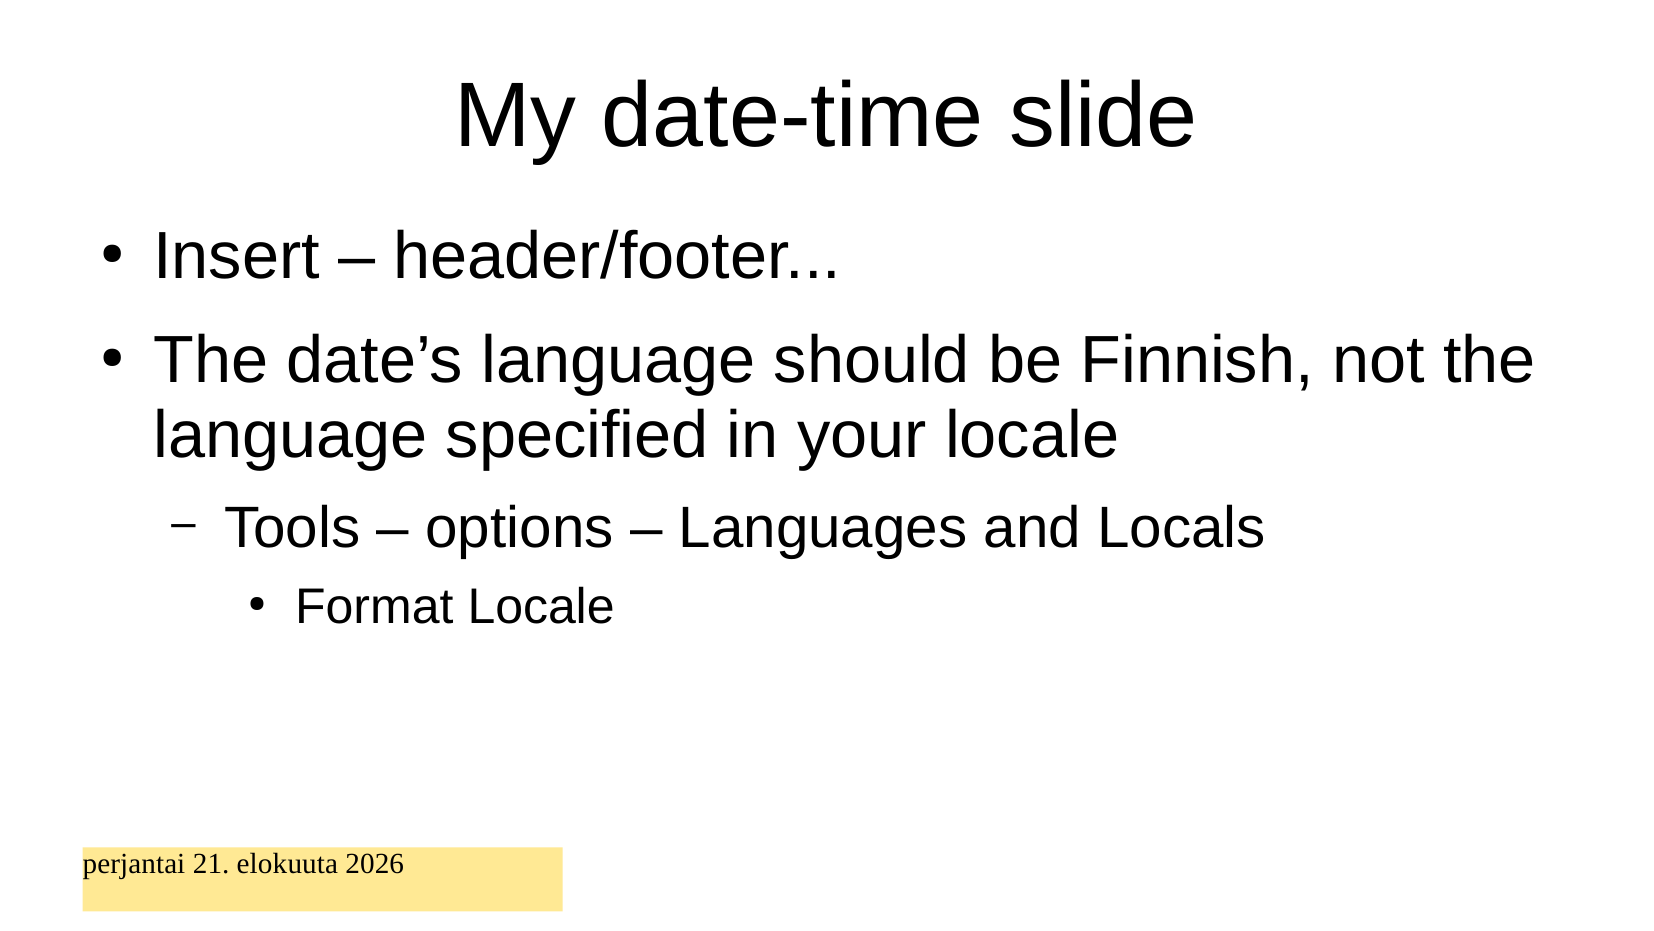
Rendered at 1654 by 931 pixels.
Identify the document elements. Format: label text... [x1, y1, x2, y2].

title My date-time slide [82, 37, 1571, 193]
list Insert – header/footer... The date’s language should be Finnish, not the language specified in your locale Tools – options – Languages and Locals Format Locale [82, 217, 1571, 758]
